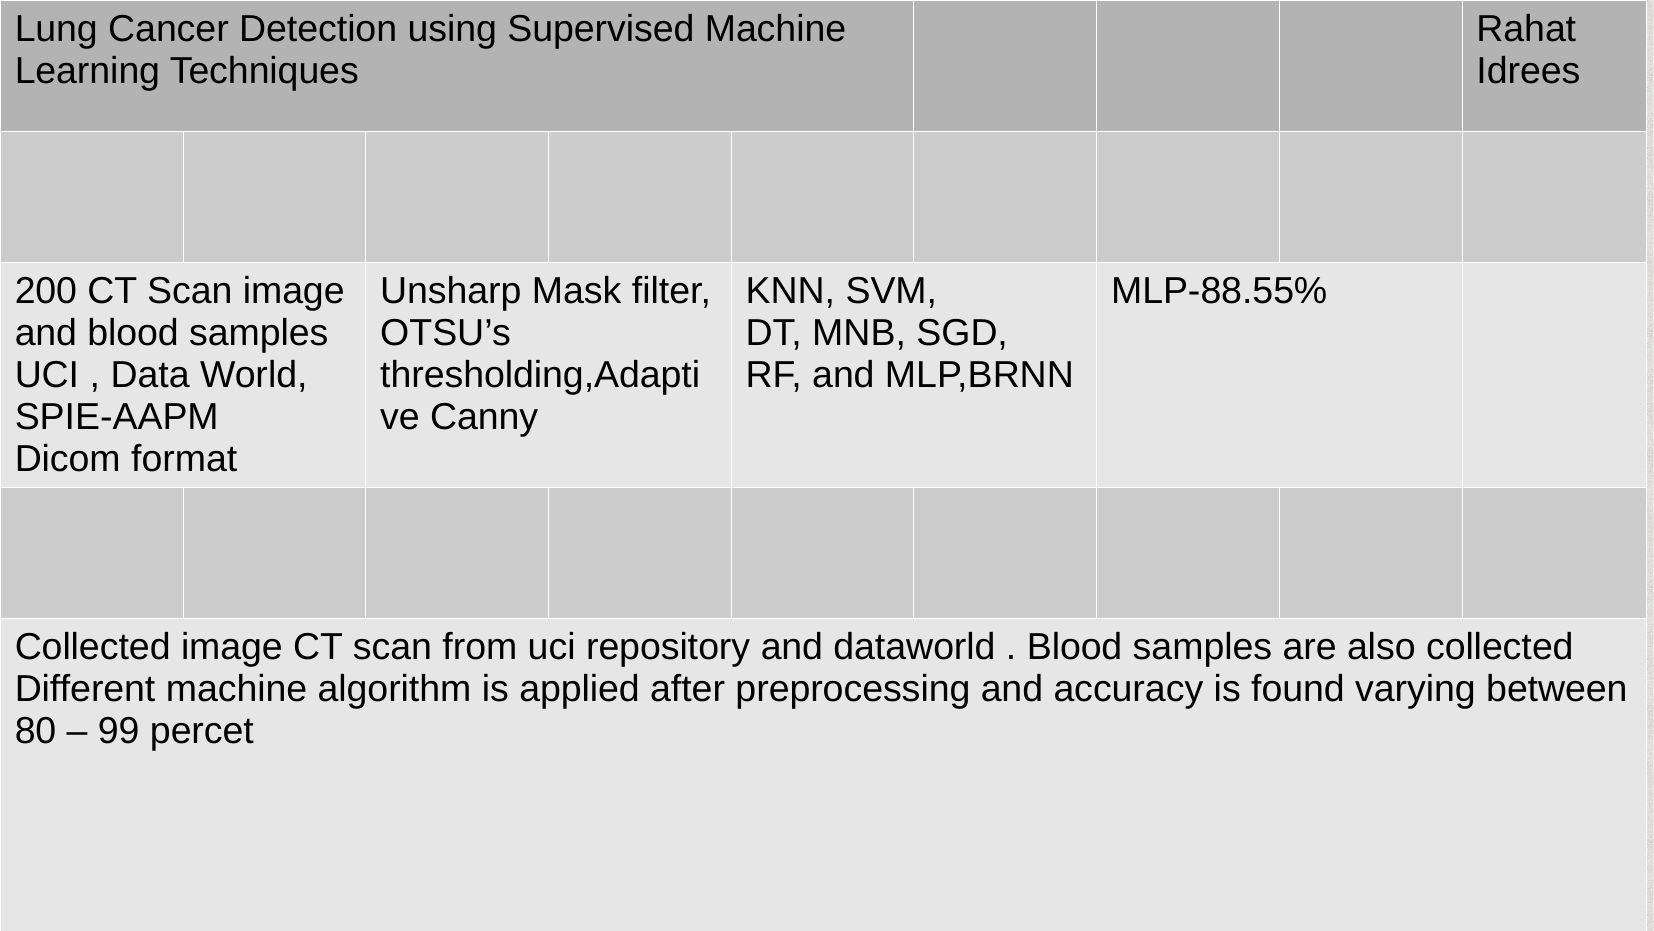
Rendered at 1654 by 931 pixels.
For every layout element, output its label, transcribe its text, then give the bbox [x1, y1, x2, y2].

table_header Rahat Idrees [1463, 1, 1646, 131]
picture [1647, 0, 1654, 931]
table_cell [549, 488, 731, 618]
table_cell [732, 132, 913, 262]
table_cell [1280, 488, 1462, 618]
table_cell [1097, 132, 1279, 262]
table_cell [1097, 488, 1279, 618]
table_cell [366, 132, 548, 262]
table_header [1097, 1, 1279, 131]
table_cell [732, 488, 913, 618]
table_cell [1463, 488, 1646, 618]
table_cell [1, 132, 183, 262]
table_cell [366, 488, 548, 618]
table_cell [184, 488, 365, 618]
table_header Lung Cancer Detection using Supervised Machine Learning Techniques [1, 1, 913, 131]
table_cell MLP-88.55% [1097, 263, 1462, 487]
table_cell [1463, 132, 1646, 262]
table_cell [914, 488, 1096, 618]
table_header [914, 1, 1096, 131]
table_cell [1463, 263, 1646, 487]
table_header [1280, 1, 1462, 131]
table_cell KNN, SVM, DT, MNB, SGD, RF, and MLP,BRNN [732, 263, 1096, 487]
table_cell [1, 488, 183, 618]
table_cell [914, 132, 1096, 262]
table_cell [184, 132, 365, 262]
table_cell 200 CT Scan image and blood samples UCI , Data World, SPIE-AAPM Dicom format [1, 263, 365, 487]
table_cell [549, 132, 731, 262]
table_cell Unsharp Mask filter, OTSU’s thresholding,Adaptive Canny [366, 263, 731, 487]
table_cell [1280, 132, 1462, 262]
table_cell Collected image CT scan from uci repository and dataworld . Blood samples are also collected Different machine algorithm is applied after preprocessing and accuracy is found varying between 80 – 99 percet [1, 619, 1646, 931]
